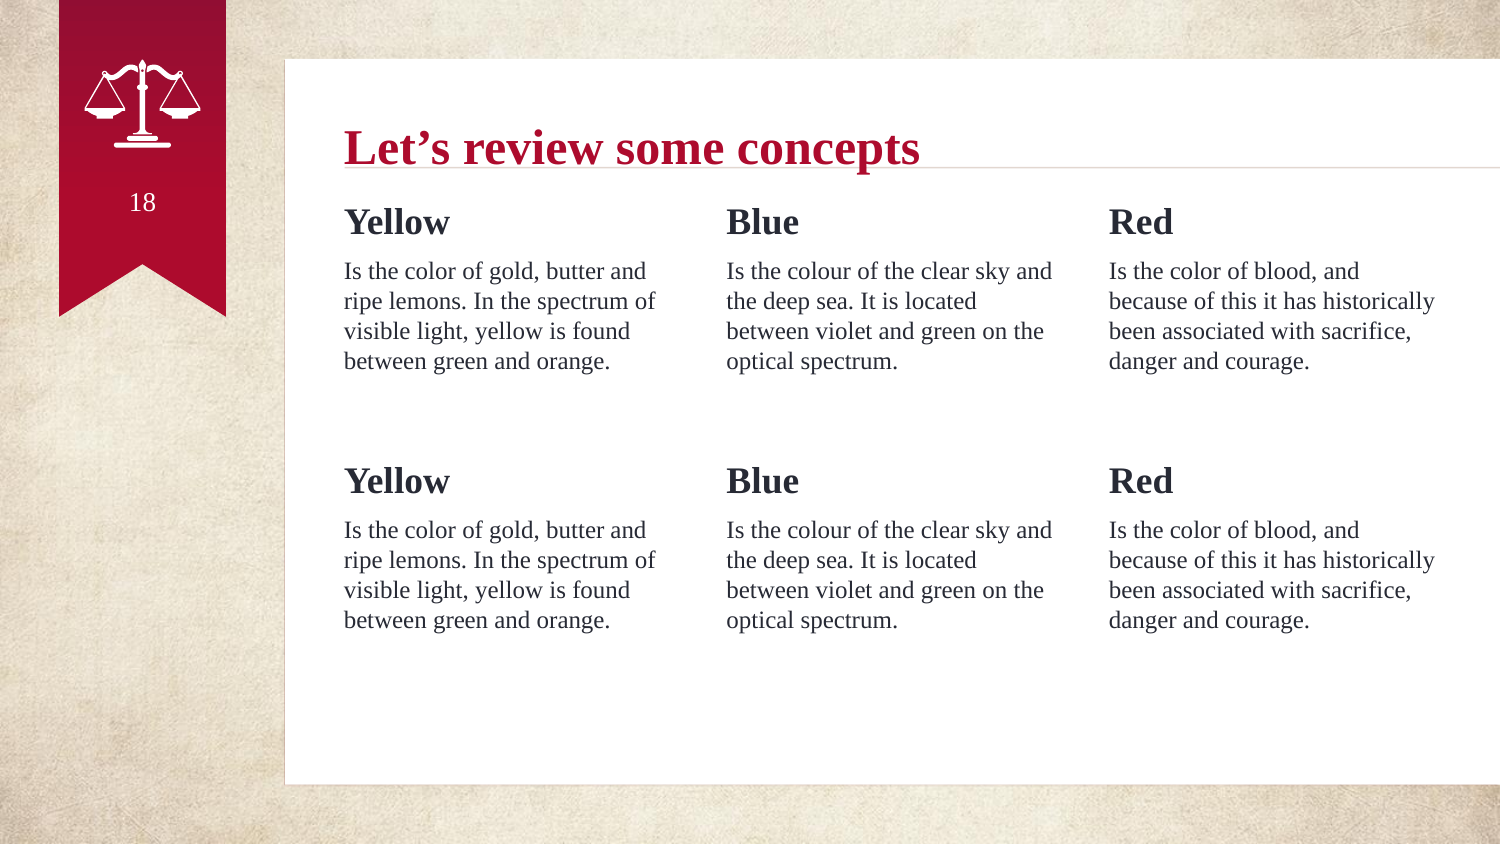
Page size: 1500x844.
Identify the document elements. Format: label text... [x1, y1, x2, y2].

title Let’s review some concepts [343, 109, 1441, 175]
list Yellow Is the color of gold, butter and ripe lemons. In the spectrum of visible light, yellow is found between green and orange. [343, 456, 677, 682]
list Blue Is the colour of the clear sky and the deep sea. It is located between violet and green on the optical spectrum. [726, 456, 1059, 682]
picture [0, 0, 1500, 844]
list Red Is the color of blood, and because of this it has historically been associated with sacrifice, danger and courage. [1108, 196, 1441, 422]
list Yellow Is the color of gold, butter and ripe lemons. In the spectrum of visible light, yellow is found between green and orange. [343, 196, 677, 422]
list Blue Is the colour of the clear sky and the deep sea. It is located between violet and green on the optical spectrum. [726, 196, 1059, 422]
slide_number <number> [58, 167, 226, 233]
list Red Is the color of blood, and because of this it has historically been associated with sacrifice, danger and courage. [1108, 456, 1441, 682]
